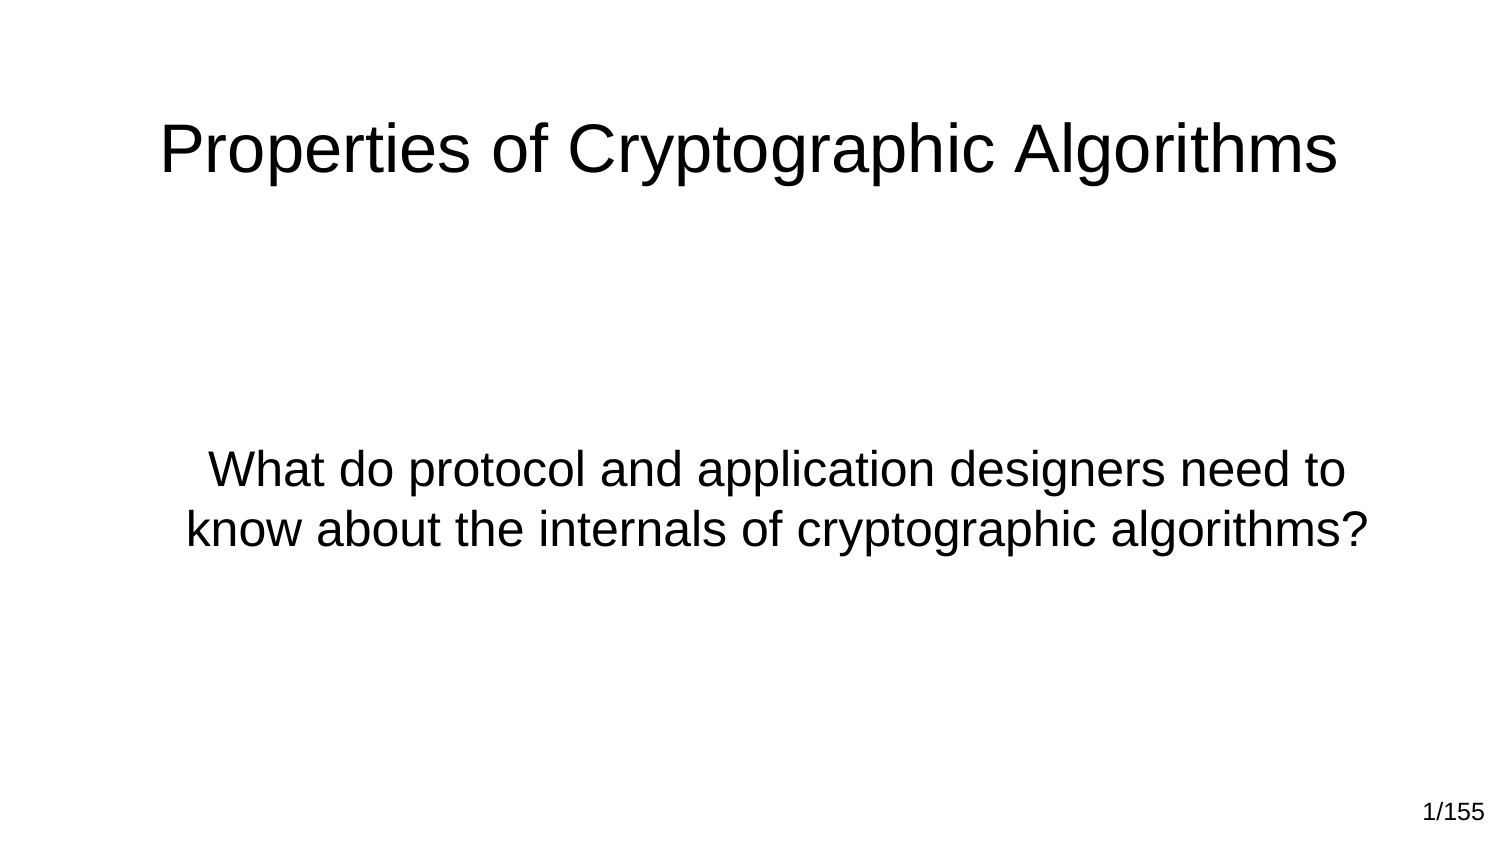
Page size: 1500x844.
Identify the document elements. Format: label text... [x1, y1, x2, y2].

title Properties of Cryptographic Algorithms [112, 62, 1387, 228]
subtitle What do protocol and application designers need to know about the internals of cryptographic algorithms? [112, 249, 1387, 744]
